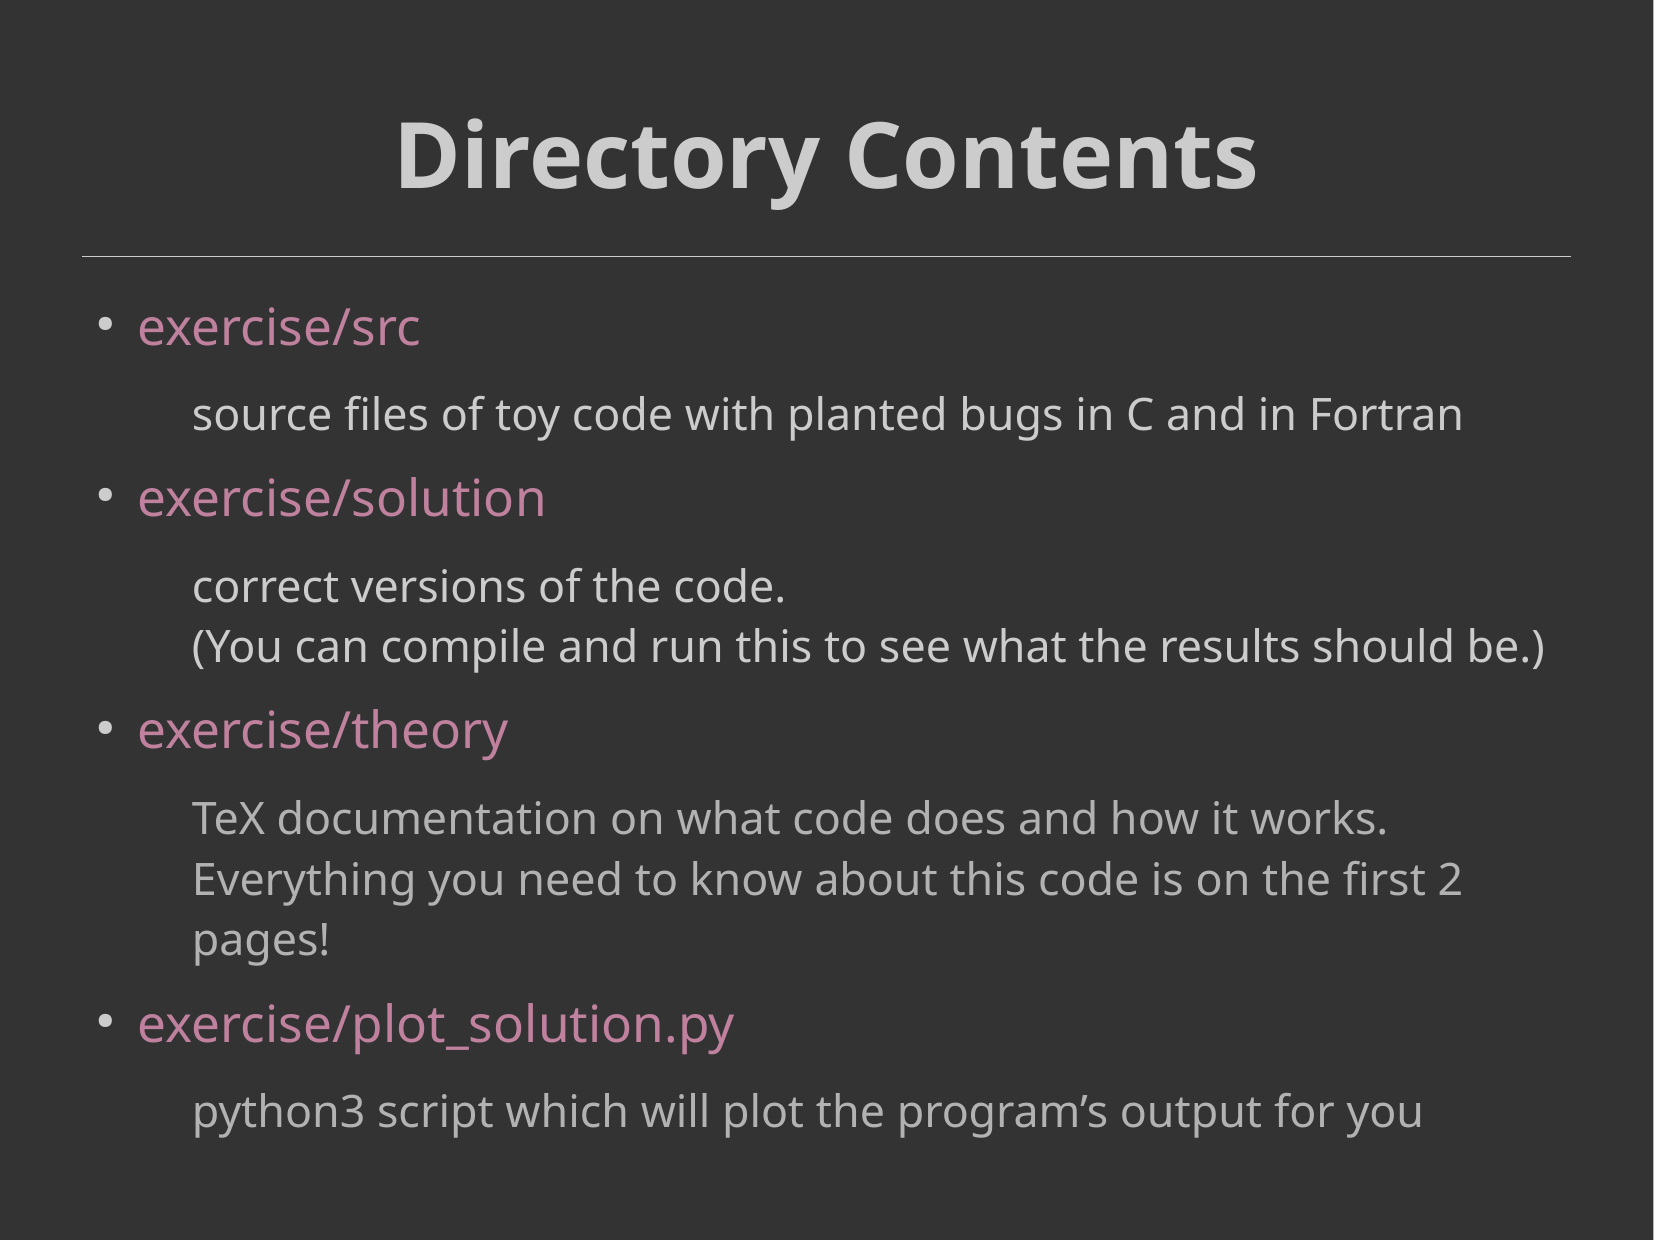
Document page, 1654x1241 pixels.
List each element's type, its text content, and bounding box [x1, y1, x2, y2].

list exercise/src source files of toy code with planted bugs in C and in Fortran exercise/solution correct versions of the code. (You can compile and run this to see what the results should be.) exercise/theory TeX documentation on what code does and how it works. Everything you need to know about this code is on the first 2 pages! exercise/plot_solution.py python3 script which will plot the program’s output for you [82, 290, 1571, 1193]
title Directory Contents [82, 49, 1571, 257]
